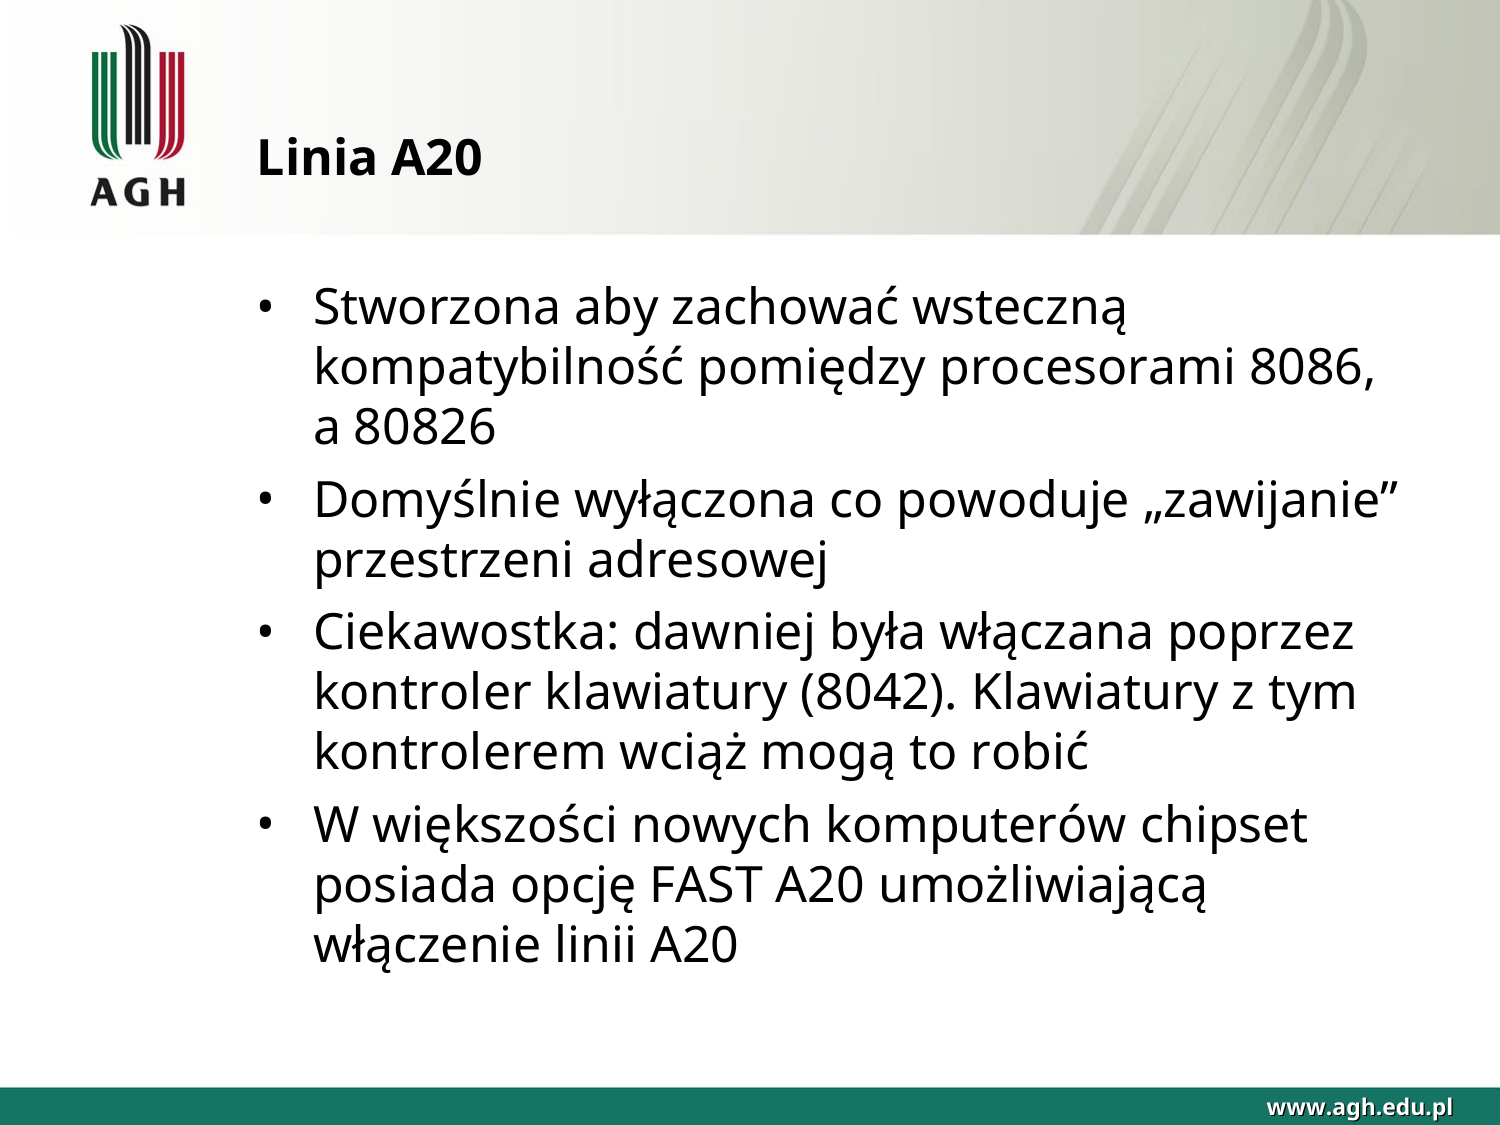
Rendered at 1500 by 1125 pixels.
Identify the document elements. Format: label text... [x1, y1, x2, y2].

picture [0, 0, 1500, 1125]
title Linia A20 [242, 78, 1425, 233]
list Stworzona aby zachować wsteczną kompatybilność pomiędzy procesorami 8086, a 80826 Domyślnie wyłączona co powoduje „zawijanie” przestrzeni adresowej Ciekawostka: dawniej była włączana poprzez kontroler klawiatury (8042). Klawiatury z tym kontrolerem wciąż mogą to robić W większości nowych komputerów chipset posiada opcję FAST A20 umożliwiającą włączenie linii A20 [242, 267, 1425, 1005]
text_box www.agh.edu.pl [1251, 1084, 1500, 1125]
